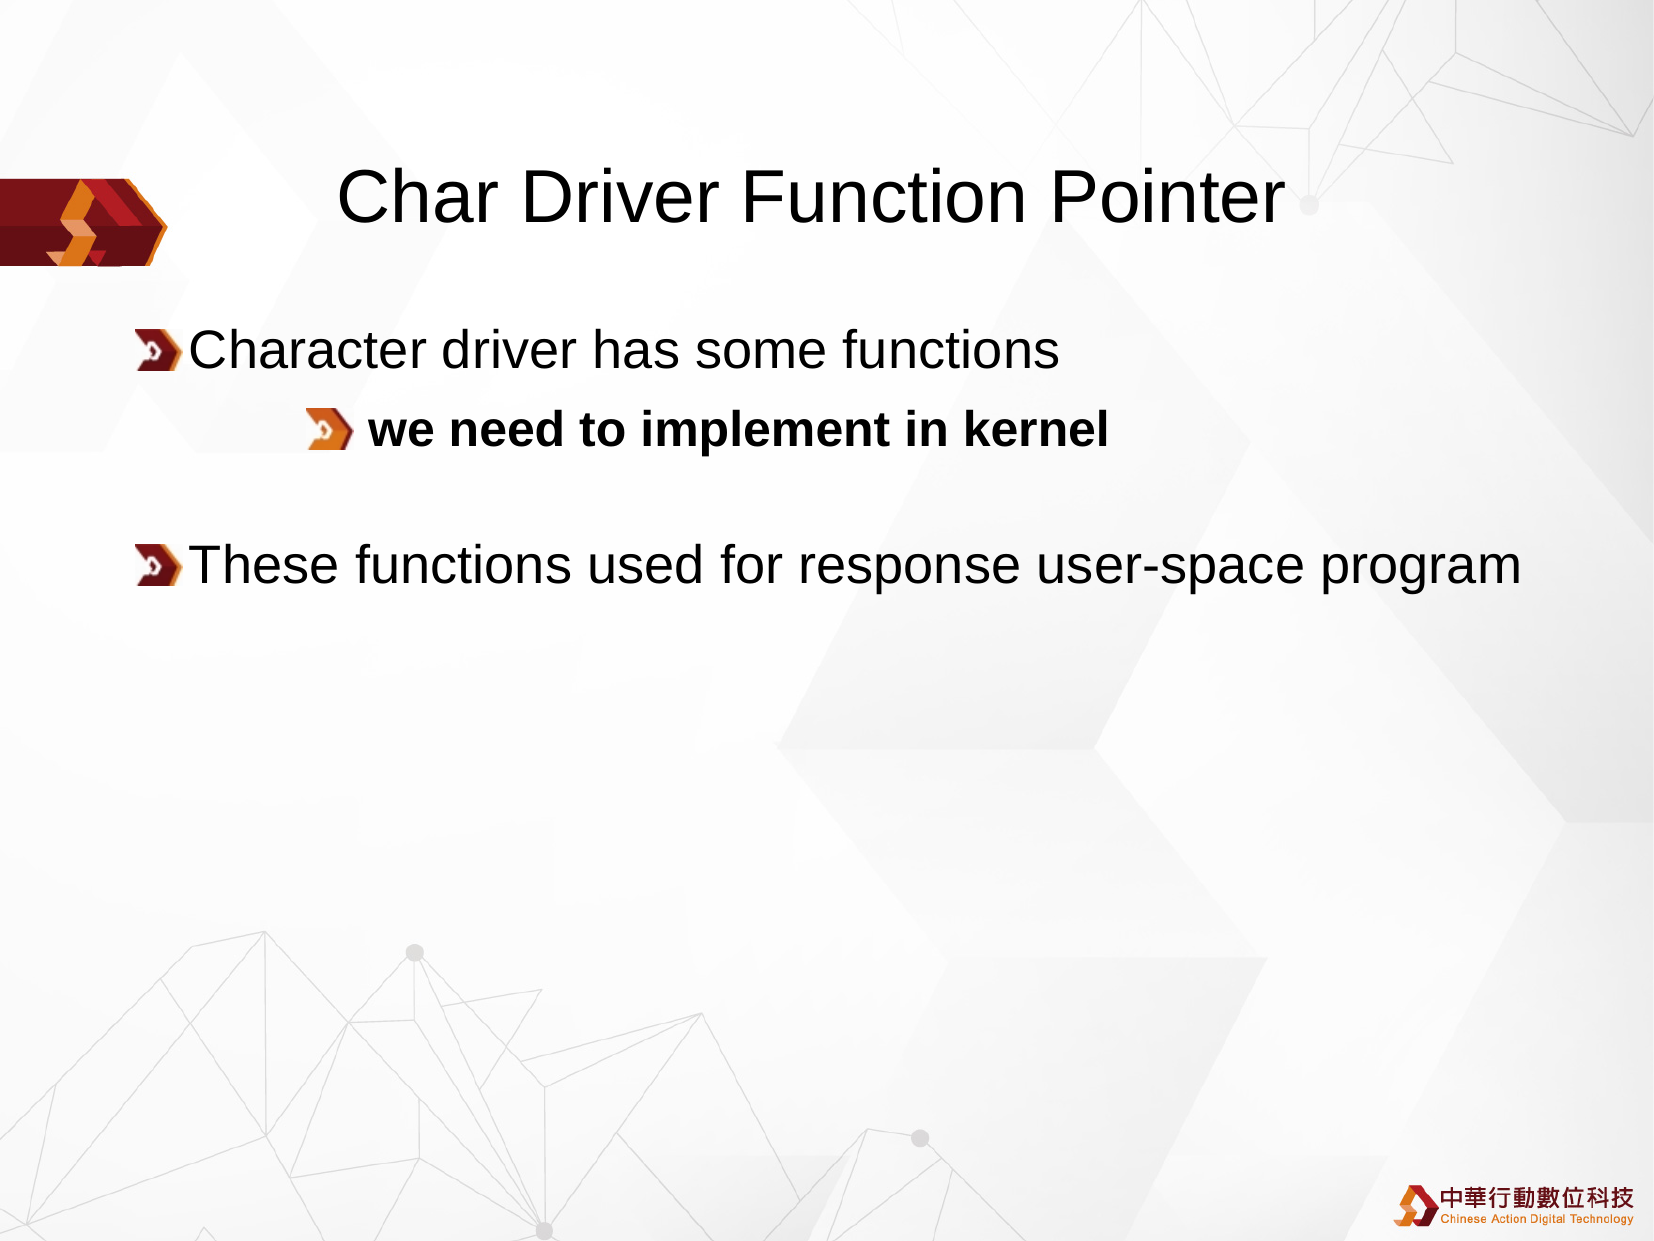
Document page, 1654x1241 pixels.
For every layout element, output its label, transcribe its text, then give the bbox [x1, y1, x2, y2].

picture [0, 0, 1654, 1241]
title Char Driver Function Pointer [118, 112, 1506, 281]
list Character driver has some functions we need to implement in kernel These functions used for response user-space program [118, 319, 1650, 1039]
